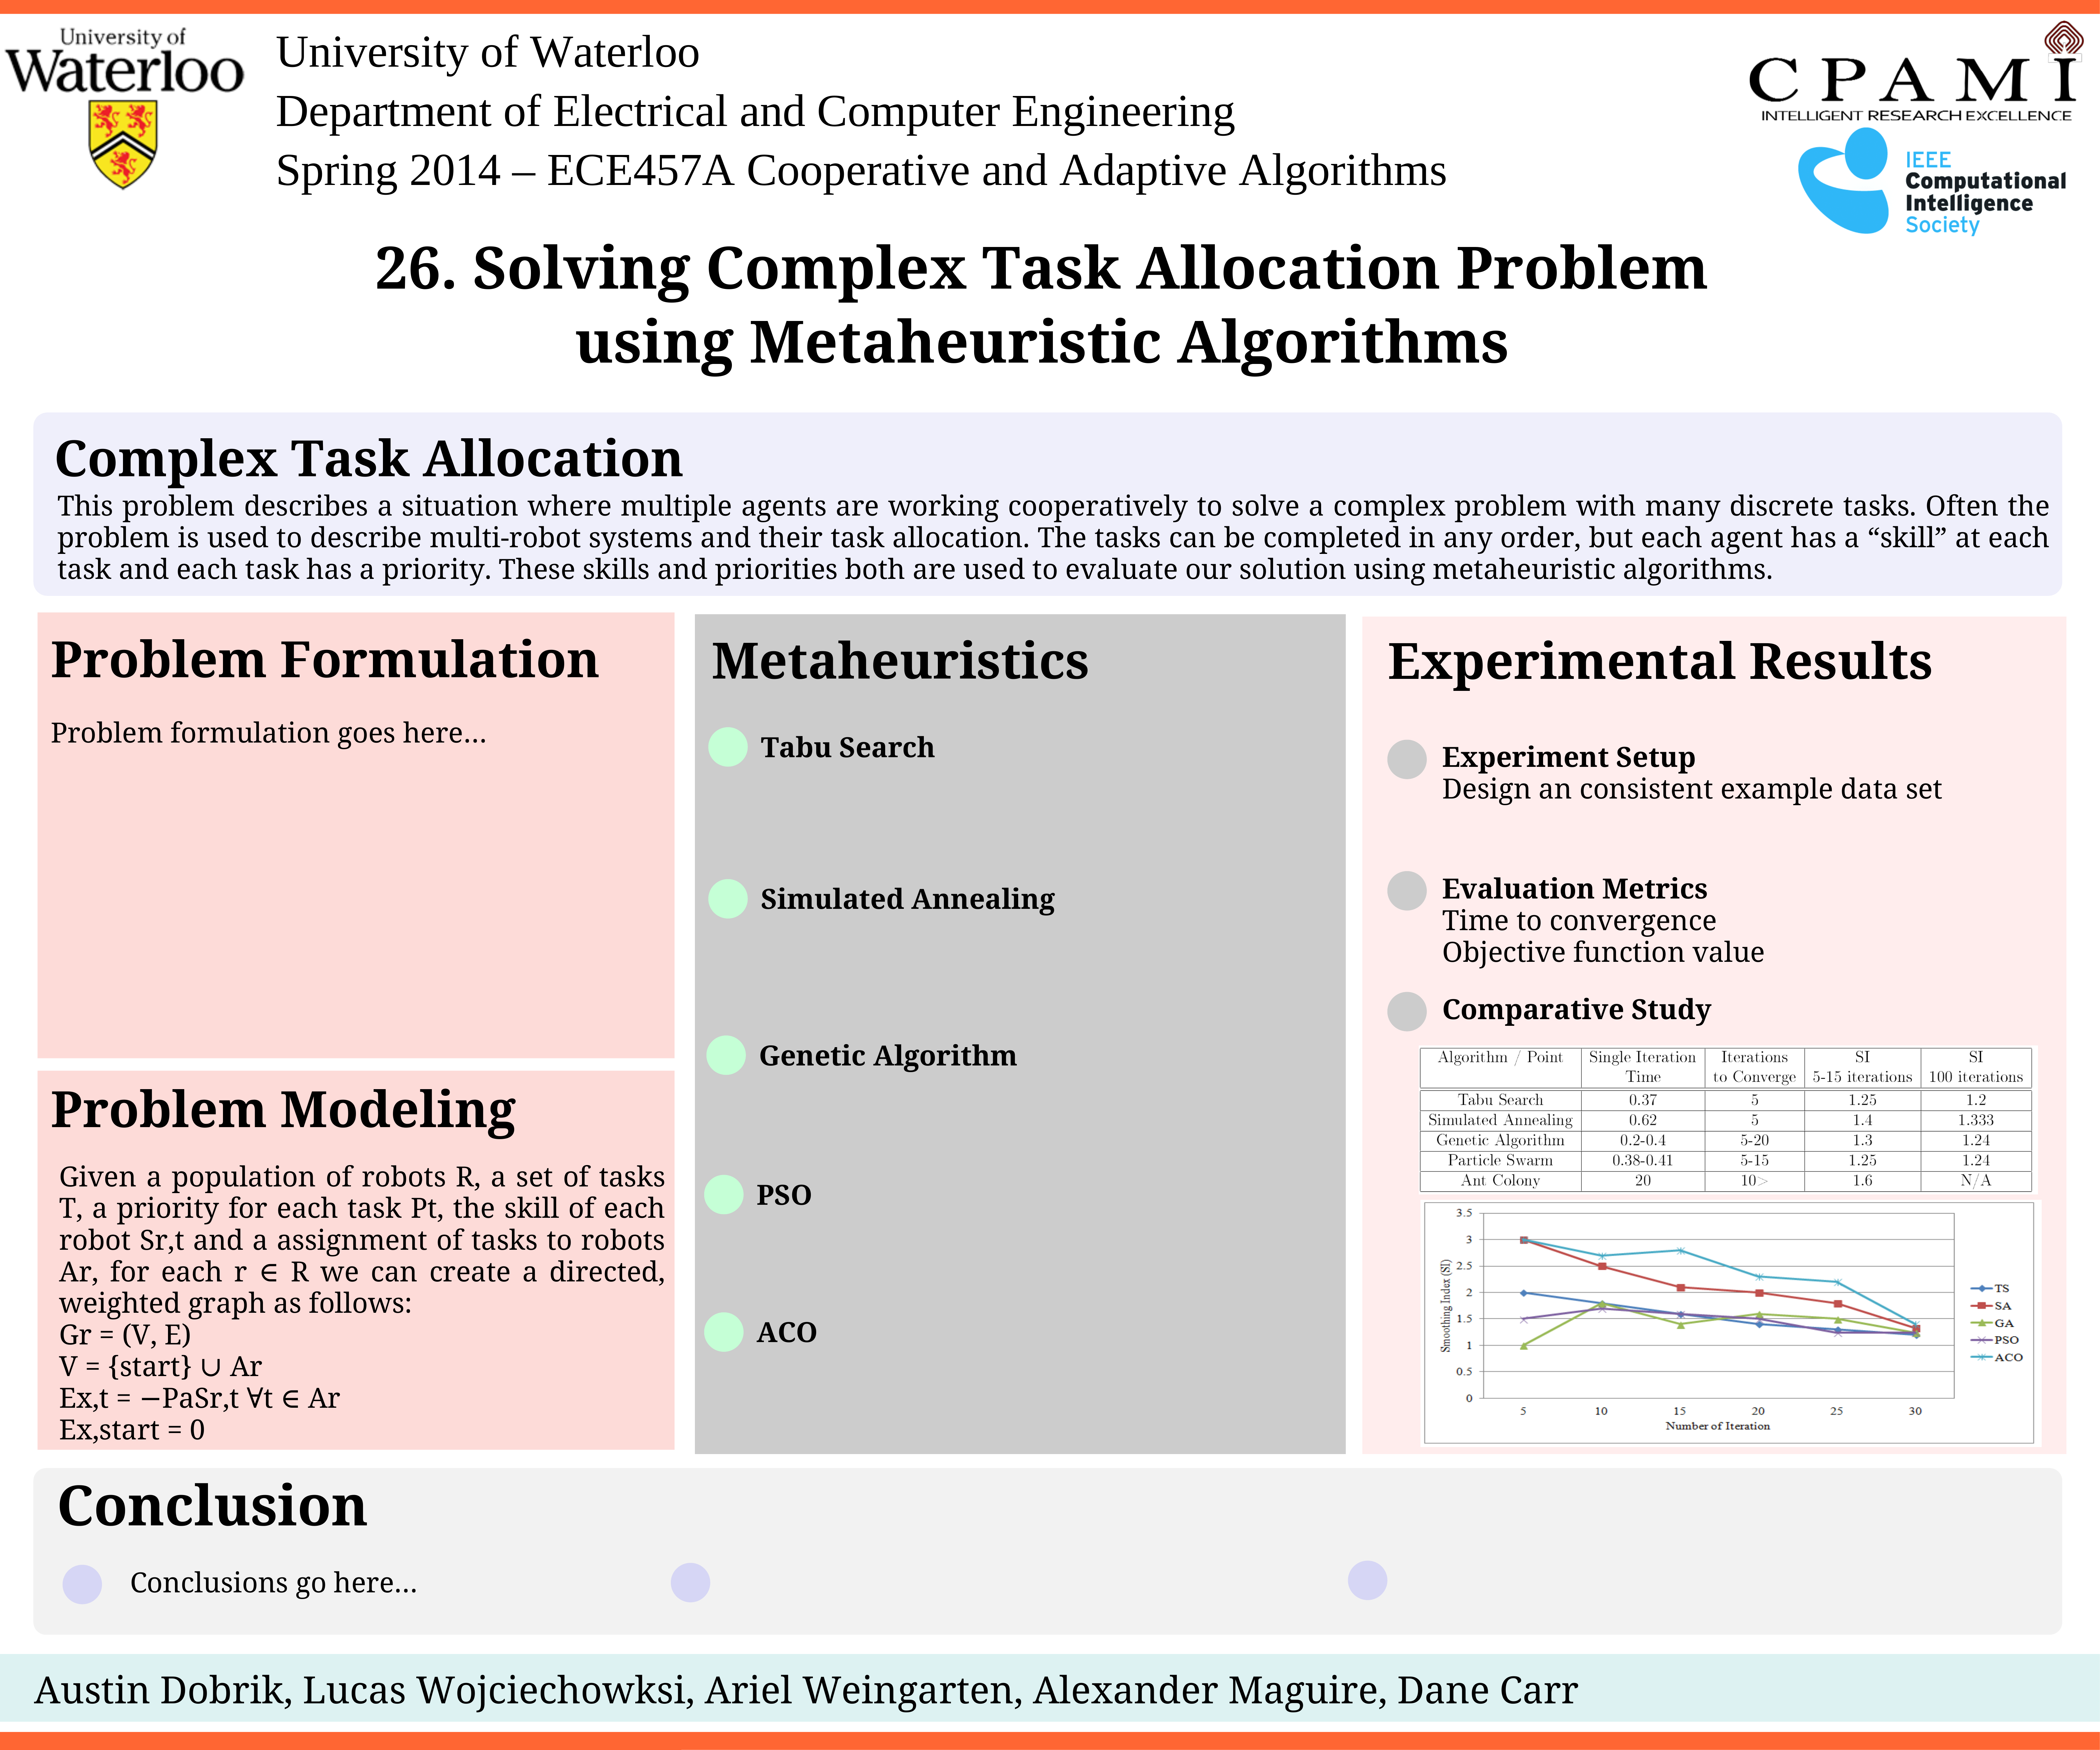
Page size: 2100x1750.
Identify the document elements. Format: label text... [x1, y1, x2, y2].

picture [1750, 21, 2086, 120]
text_box Conclusions go here… [125, 1565, 637, 1602]
picture [1419, 1045, 2038, 1194]
text_box Problem Formulation [46, 629, 667, 692]
text_box Complex Task Allocation [49, 428, 933, 491]
text_box ACO [752, 1314, 1306, 1351]
text_box Metaheuristics [707, 631, 1336, 693]
text_box Comparative Study [1437, 991, 1949, 1028]
text_box [37, 612, 675, 1058]
text_box 26. Solving Complex Task Allocation Problem using Metaheuristic Algorithms [0, 228, 2100, 377]
text_box Simulated Annealing [756, 881, 1310, 918]
text_box [0, 1732, 2100, 1750]
text_box Experimental Results [1383, 631, 2004, 693]
text_box Experiment Setup Design an consistent example data set [1437, 739, 1949, 808]
picture [1420, 1200, 2042, 1447]
text_box [33, 412, 2062, 596]
text_box [0, 0, 2100, 14]
text_box This problem describes a situation where multiple agents are working cooperatively to solve a complex problem with many discrete tasks. Often the problem is used to describe multi-robot systems and their task allocation. The tasks can be completed in any order, but each agent has a “skill” at each task and each task has a priority. These skills and priorities both are used to evaluate our solution using metaheuristic algorithms. [52, 488, 2057, 588]
text_box Evaluation Metrics Time to convergence Objective function value [1437, 871, 1949, 971]
text_box Given a population of robots R, a set of tasks T, a priority for each task Pt, the skill of each robot Sr,t and a assignment of tasks to robots Ar, for each r ∈ R we can create a directed, weighted graph as follows: Gr = (V, E) V = {start} ∪ Ar Ex,t = −PaSr,t ∀t ∈ Ar Ex,start = 0 [54, 1158, 671, 1480]
picture [1790, 121, 2073, 244]
text_box PSO [752, 1177, 1306, 1214]
text_box [1362, 617, 2067, 1454]
text_box Austin Dobrik, Lucas Wojciechowksi, Ariel Weingarten, Alexander Maguire, Dane Carr [29, 1666, 2100, 1715]
text_box Tabu Search [756, 729, 1310, 766]
text_box Problem formulation goes here… [46, 715, 663, 752]
text_box Genetic Algorithm [754, 1037, 1308, 1074]
text_box [33, 1468, 2062, 1635]
text_box [0, 1654, 2100, 1722]
text_box [37, 1070, 675, 1450]
text_box [695, 614, 1346, 1454]
text_box Problem Modeling [46, 1079, 667, 1141]
picture [0, 17, 250, 197]
text_box University of Waterloo Department of Electrical and Computer Engineering Spring 2014 – ECE457A Cooperative and Adaptive Algorithms [271, 18, 1808, 197]
text_box Conclusion [52, 1472, 634, 1541]
